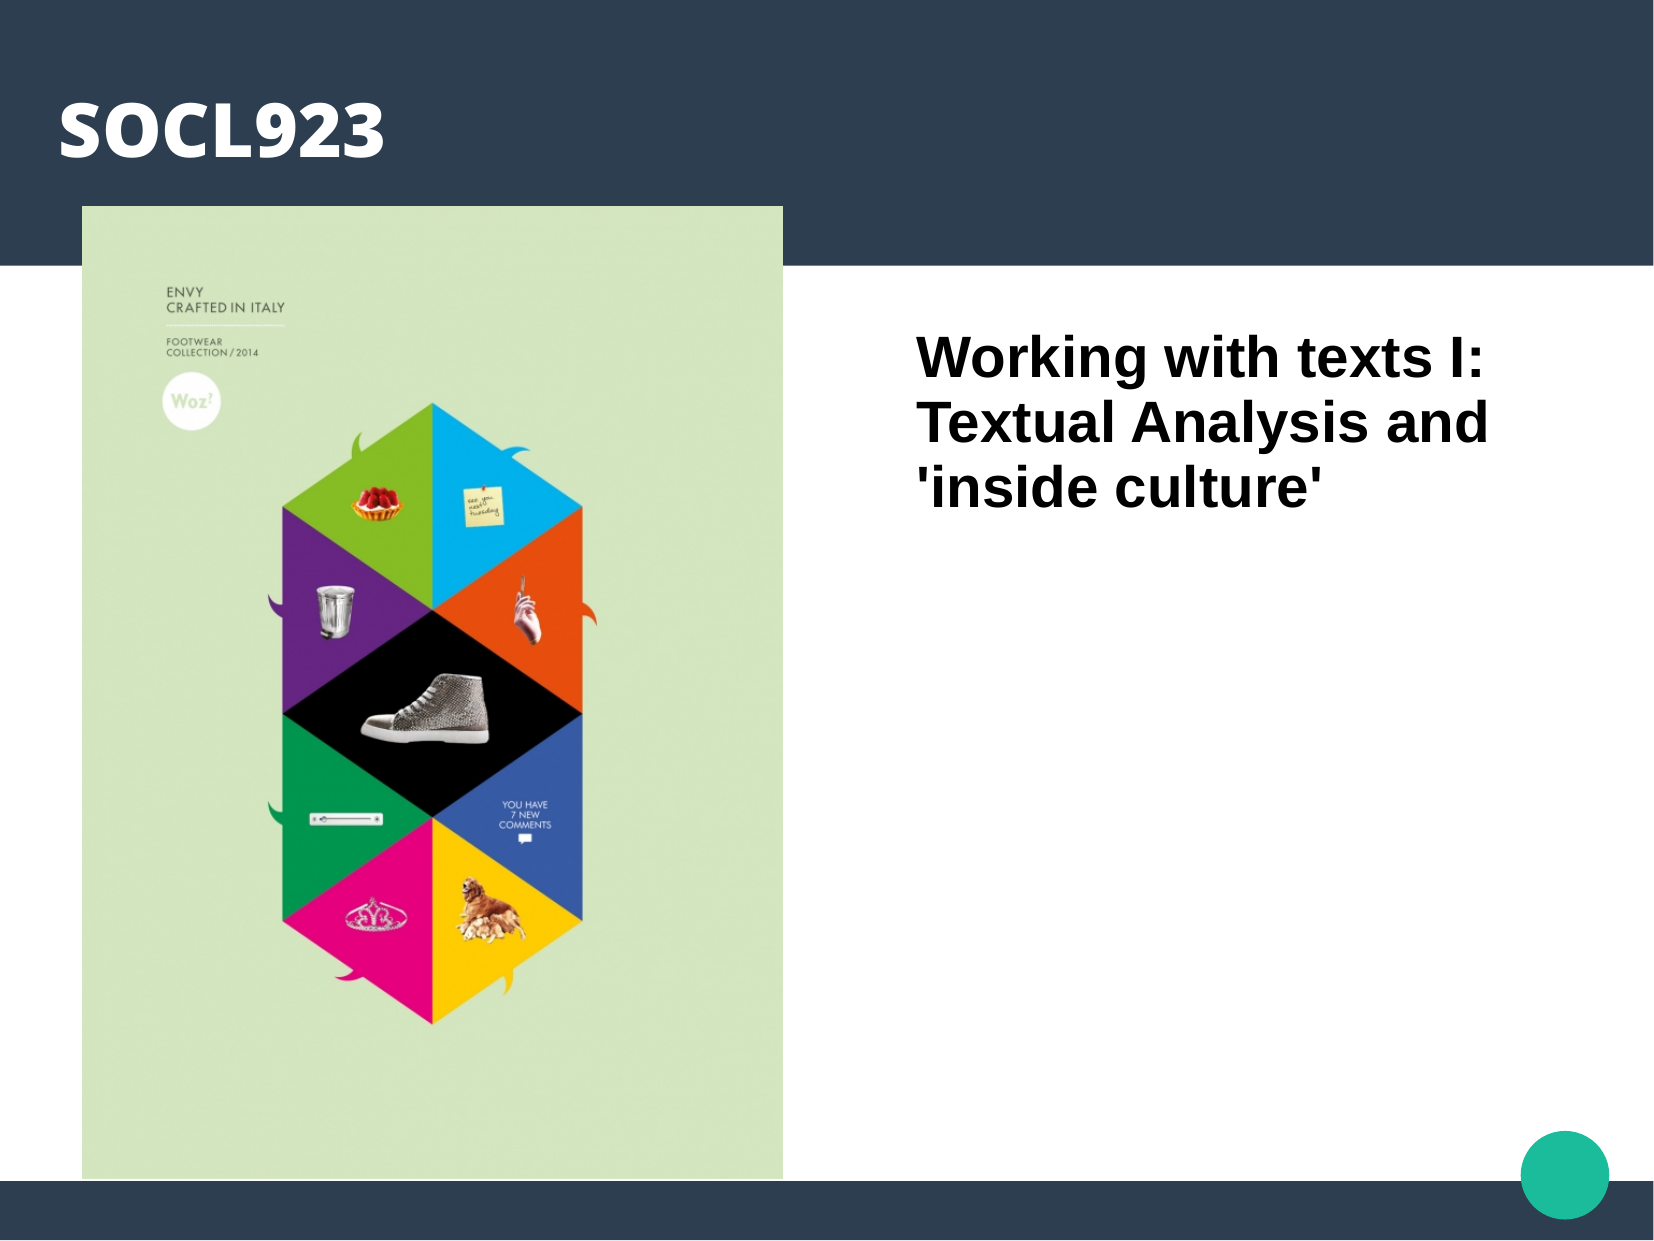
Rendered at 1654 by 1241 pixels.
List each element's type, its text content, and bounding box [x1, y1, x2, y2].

picture [82, 206, 783, 1179]
list Working with texts I: Textual Analysis and 'inside culture' [845, 324, 1596, 1152]
title SOCL923 [59, 49, 1595, 207]
